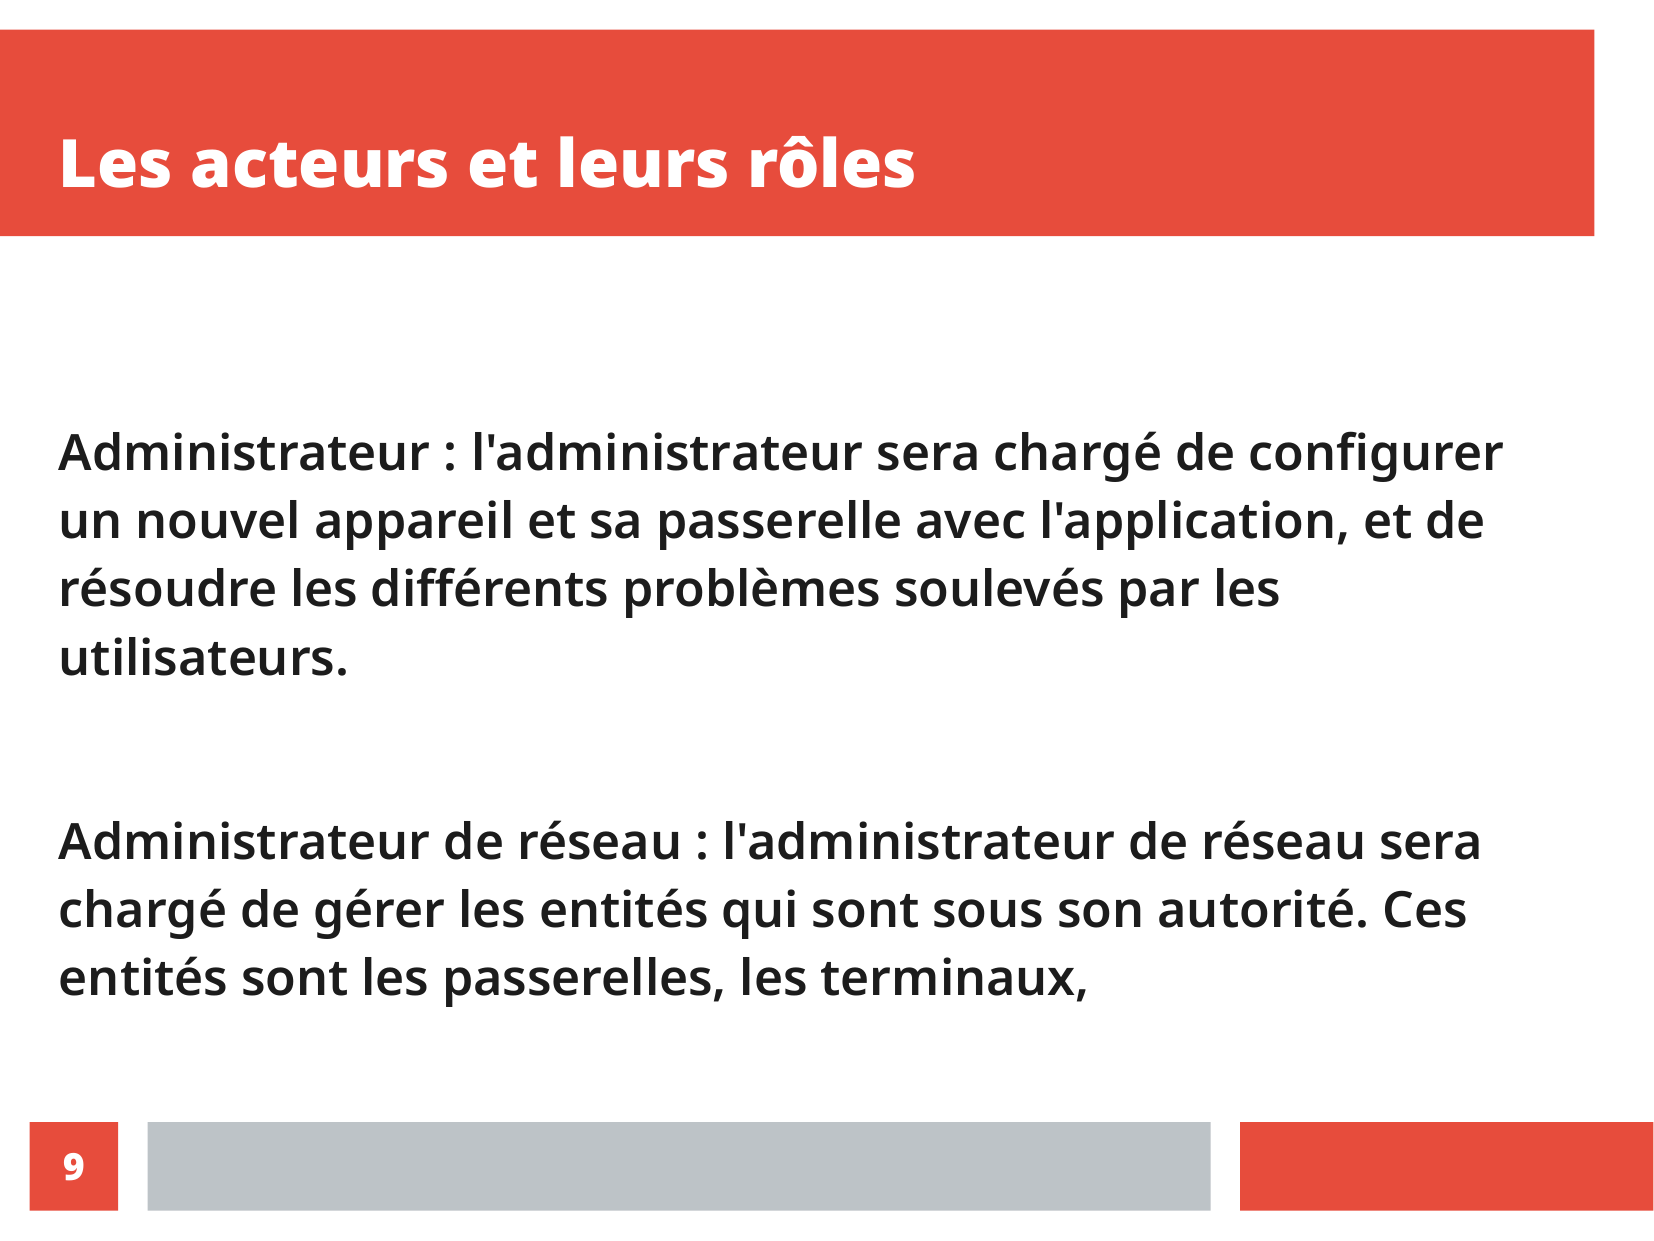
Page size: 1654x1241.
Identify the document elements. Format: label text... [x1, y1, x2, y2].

list Administrateur : l'administrateur sera chargé de configurer un nouvel appareil et sa passerelle avec l'application, et de résoudre les différents problèmes soulevés par les utilisateurs. Administrateur de réseau : l'administrateur de réseau sera chargé de gérer les entités qui sont sous son autorité. Ces entités sont les passerelles, les terminaux, [59, 324, 1565, 1093]
title Les acteurs et leurs rôles [59, 59, 1595, 207]
